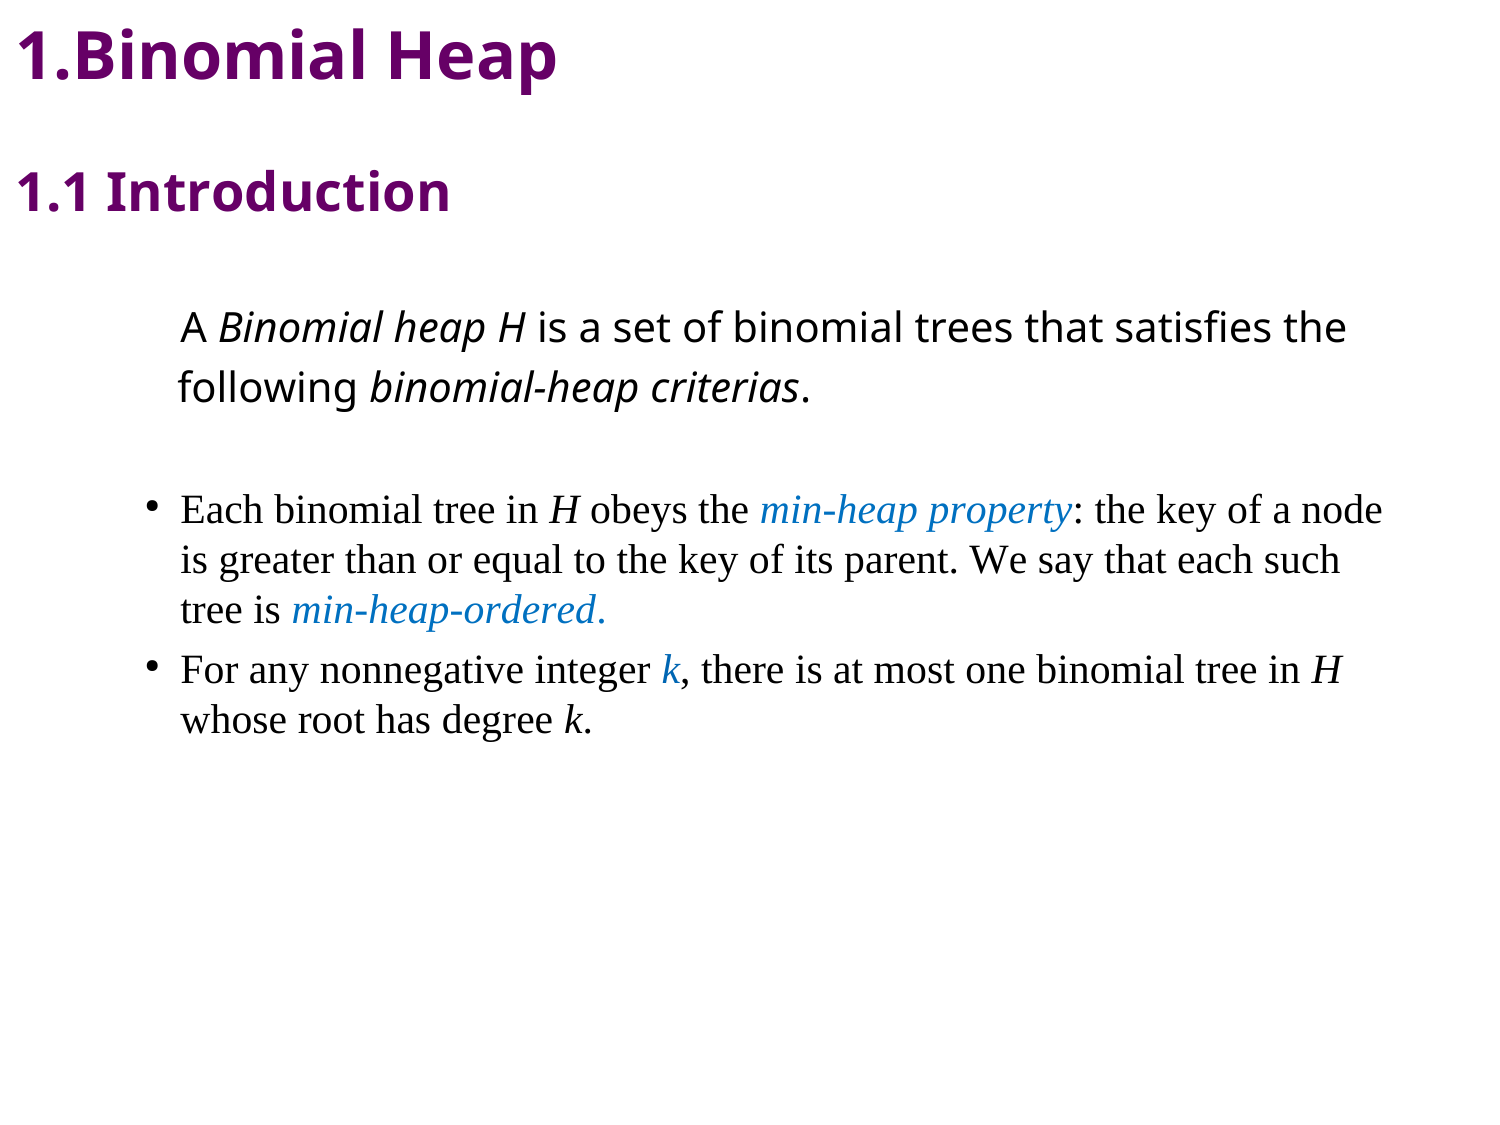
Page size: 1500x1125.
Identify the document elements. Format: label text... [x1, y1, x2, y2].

title 1.1 Introduction [0, 134, 1500, 260]
list A Binomial heap H is a set of binomial trees that satisfies the following binomial-heap criterias. Each binomial tree in H obeys the min-heap property: the key of a node is greater than or equal to the key of its parent. We say that each such tree is min-heap-ordered. For any nonnegative integer k, there is at most one binomial tree in H whose root has degree k. [129, 293, 1418, 1125]
title 1.Binomial Heap [0, 0, 1500, 125]
